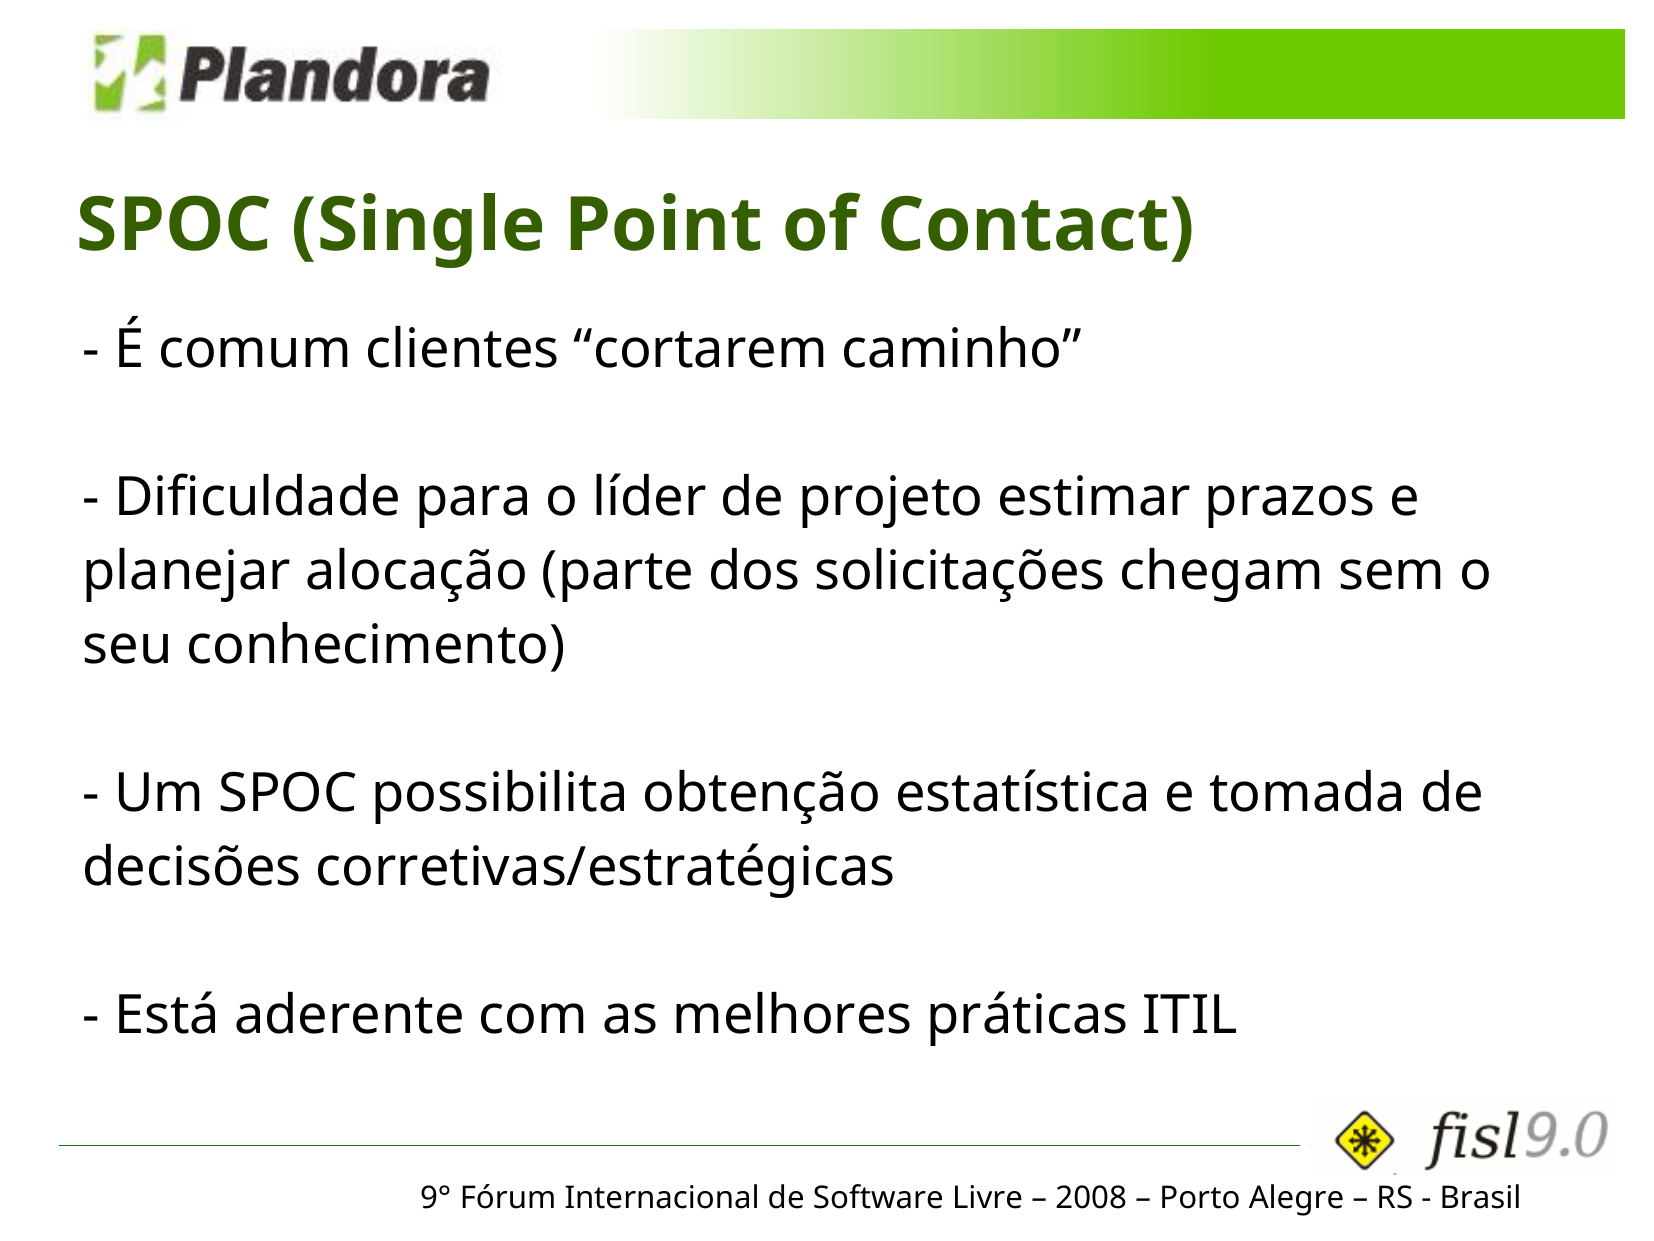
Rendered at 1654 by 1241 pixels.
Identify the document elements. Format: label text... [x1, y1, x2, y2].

picture [1316, 1098, 1616, 1175]
picture [88, 29, 1625, 125]
subtitle - É comum clientes “cortarem caminho” - Dificuldade para o líder de projeto estimar prazos e planejar alocação (parte dos solicitações chegam sem o seu conhecimento) - Um SPOC possibilita obtenção estatística e tomada de decisões corretivas/estratégicas - Está aderente com as melhores práticas ITIL [82, 324, 1535, 1109]
title SPOC (Single Point of Contact) [76, 156, 1536, 287]
